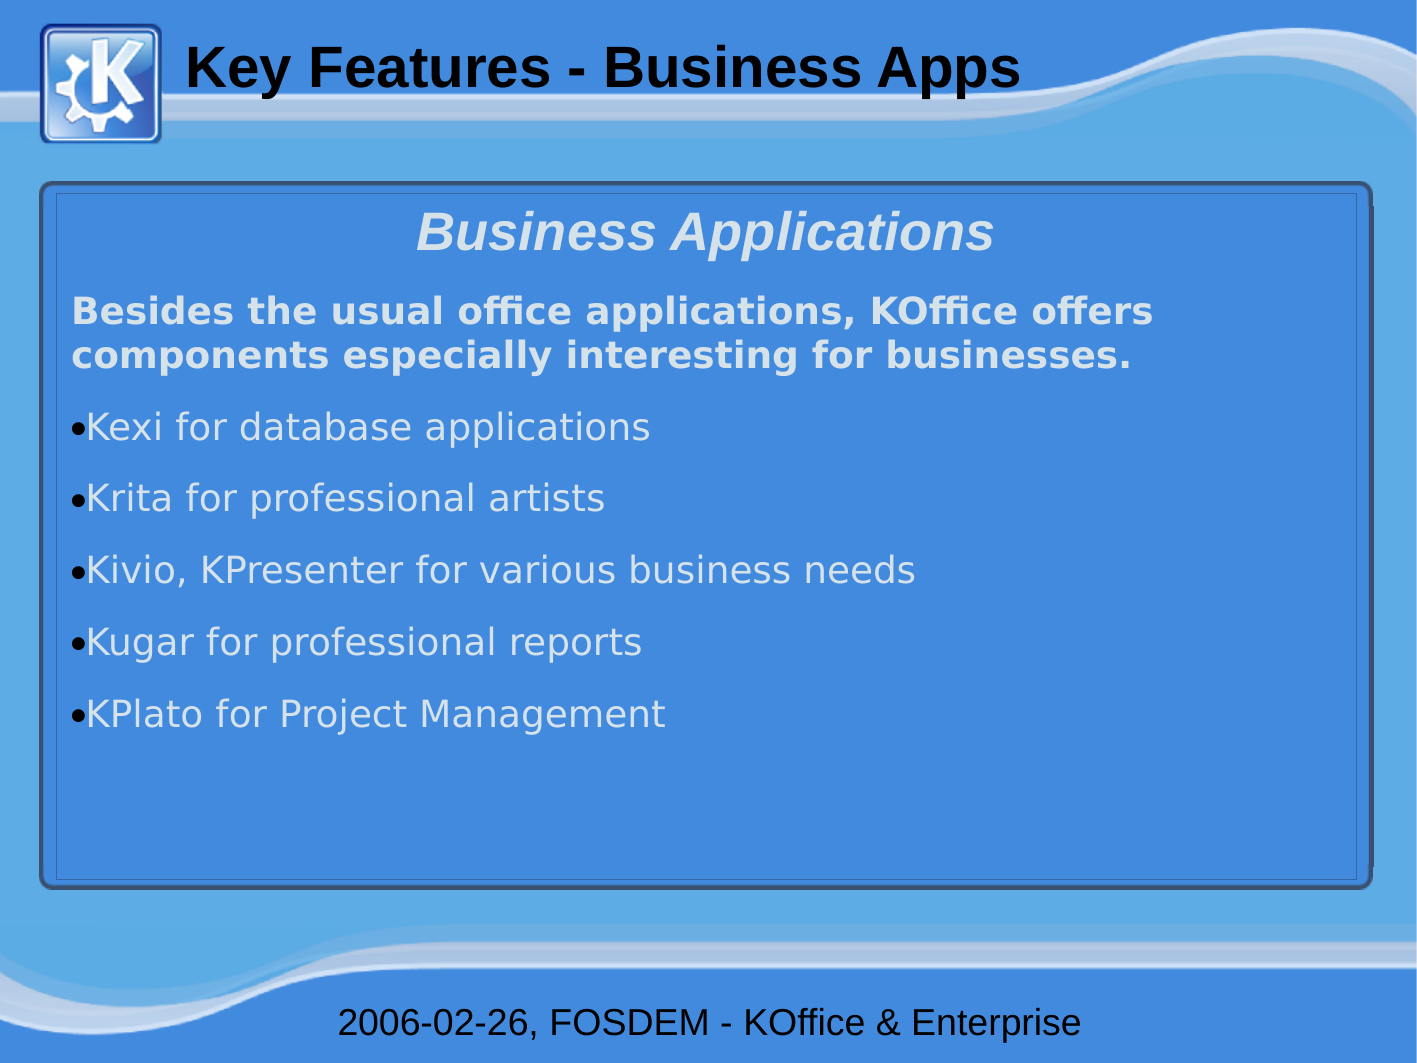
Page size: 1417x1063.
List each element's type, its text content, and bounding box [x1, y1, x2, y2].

text_box Key Features - Business Apps [170, 27, 1110, 104]
text_box Business Applications Besides the usual office applications, KOffice offers components especially interesting for businesses. Kexi for database applications Krita for professional artists Kivio, KPresenter for various business needs Kugar for professional reports KPlato for Project Management [56, 193, 1357, 880]
picture [0, 0, 1417, 1063]
